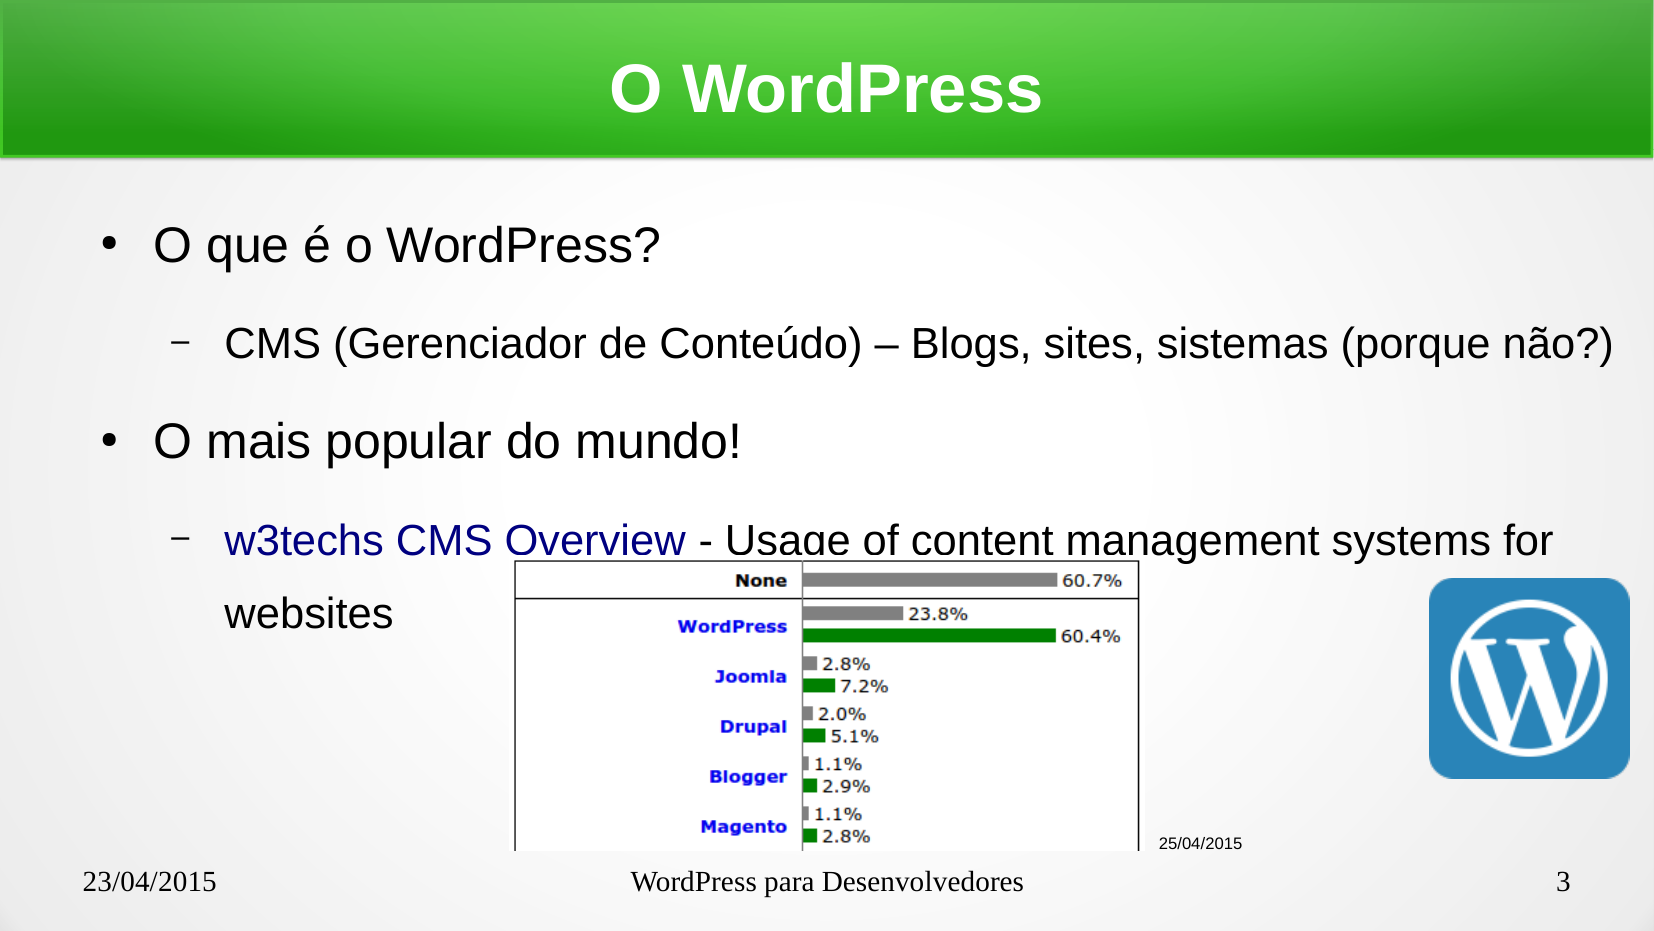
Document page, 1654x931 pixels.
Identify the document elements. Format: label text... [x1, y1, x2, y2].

picture [1429, 578, 1630, 779]
list O que é o WordPress? CMS (Gerenciador de Conteúdo) – Blogs, sites, sistemas (porque não?) O mais popular do mundo! w3techs CMS Overview - Usage of content management systems for websites [82, 188, 1642, 839]
text_box 25/04/2015 [1144, 826, 1258, 861]
picture [509, 555, 1145, 851]
title O WordPress [82, 35, 1571, 142]
